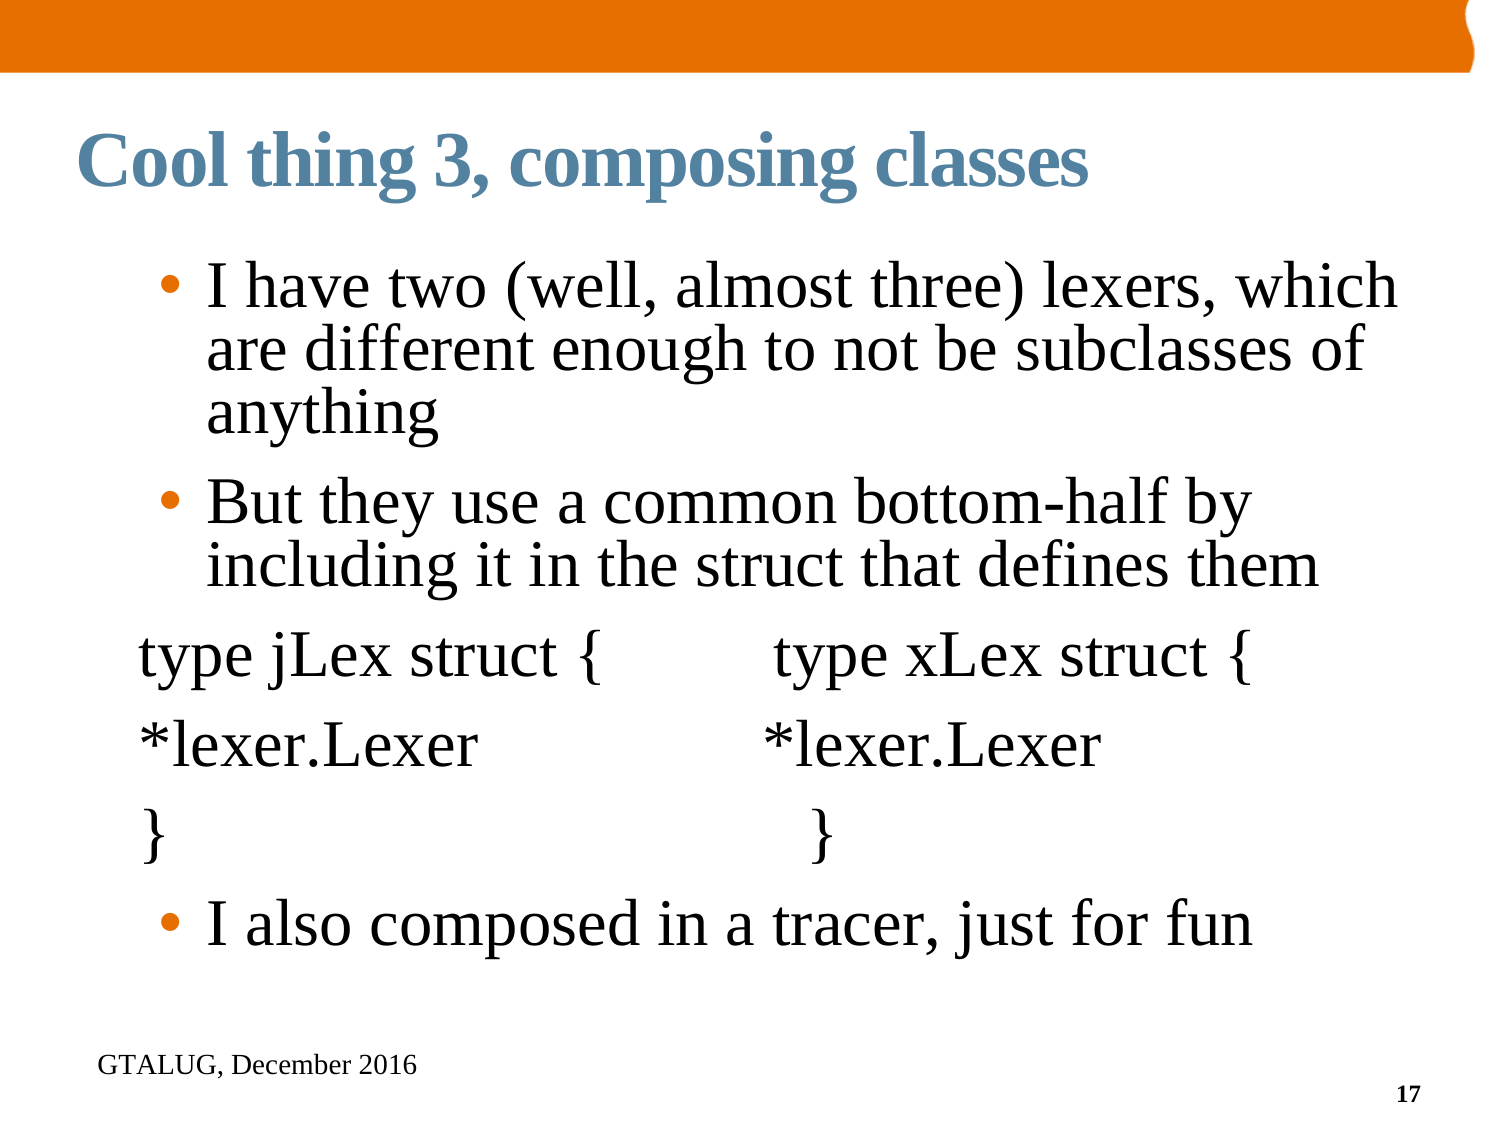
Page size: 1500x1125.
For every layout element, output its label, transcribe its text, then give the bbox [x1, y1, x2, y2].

picture [0, 0, 1500, 75]
title Cool thing 3, composing classes [75, 122, 1438, 228]
list I have two (well, almost three) lexers, which are different enough to not be subclasses of anything But they use a common bottom-half by including it in the struct that defines them type jLex struct { type xLex struct { *lexer.Lexer *lexer.Lexer } } I also composed in a tracer, just for fun [64, 257, 1402, 1017]
